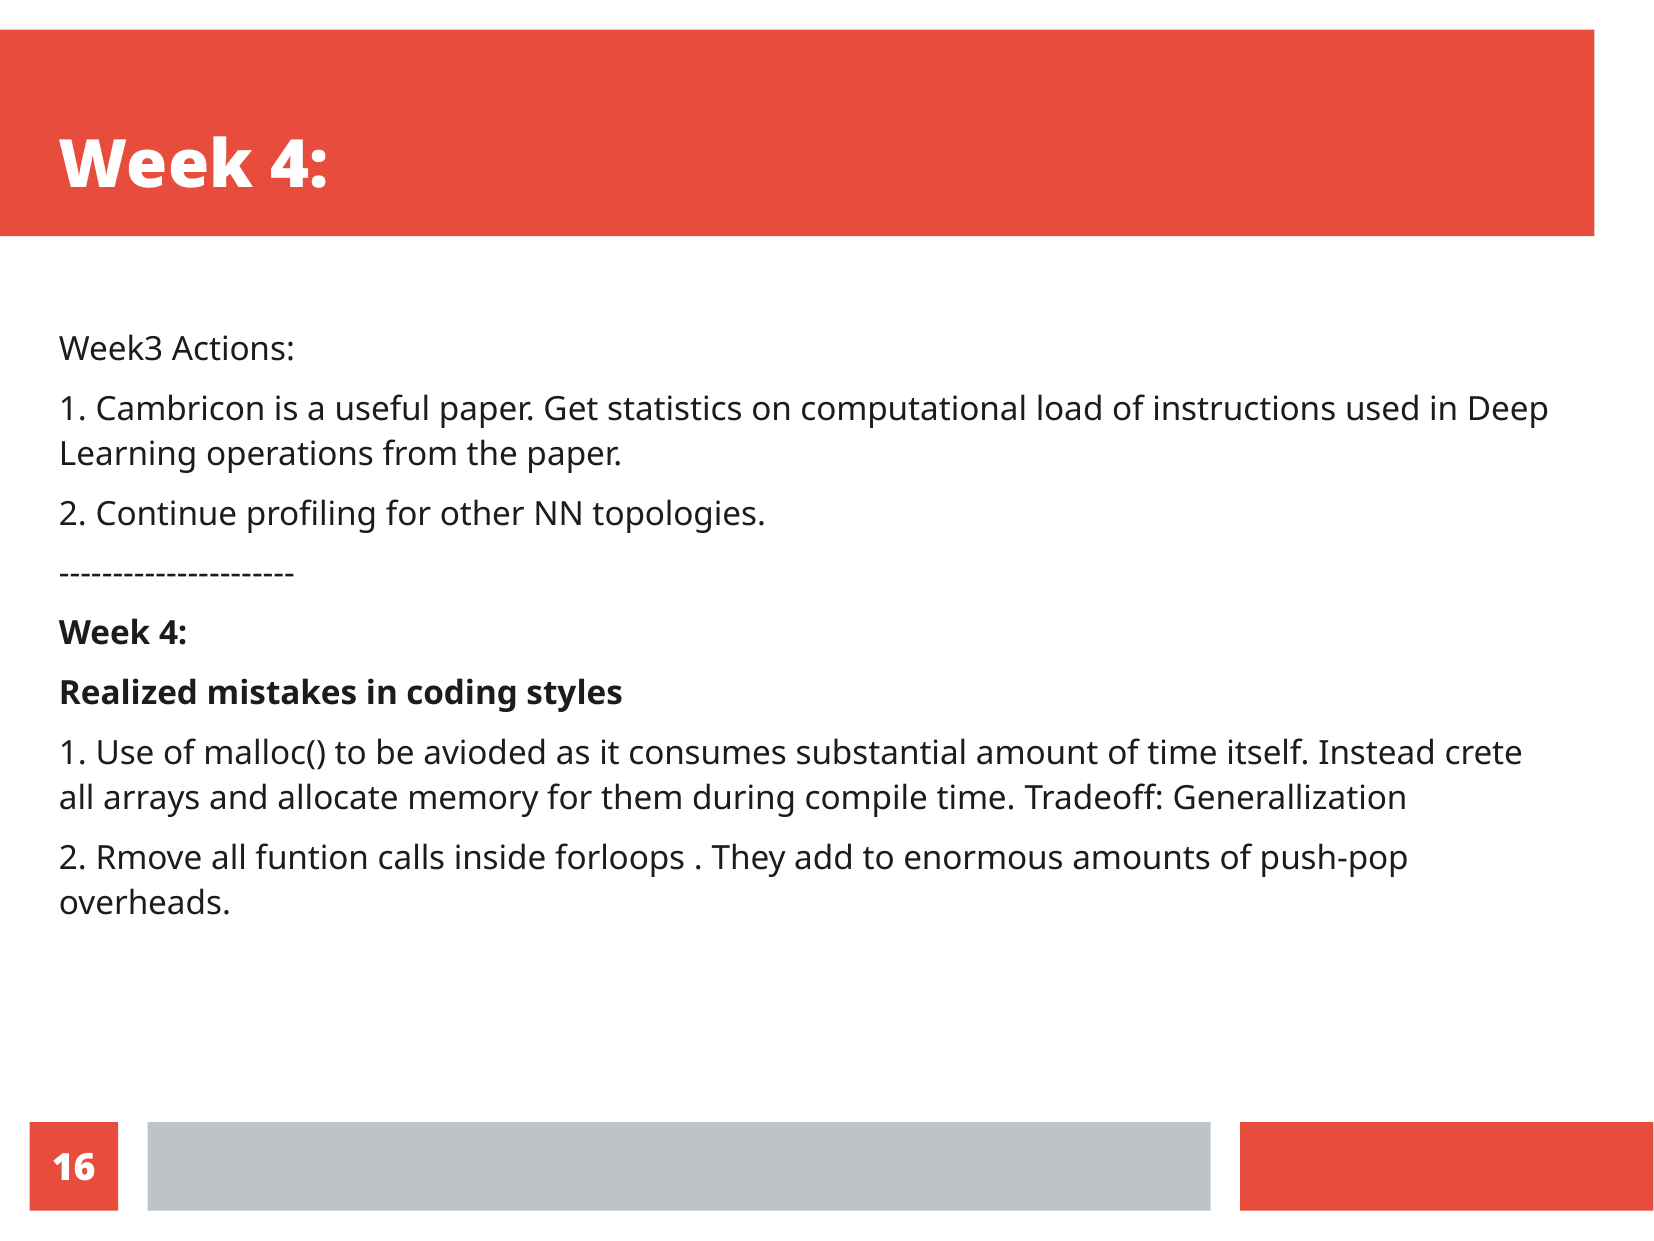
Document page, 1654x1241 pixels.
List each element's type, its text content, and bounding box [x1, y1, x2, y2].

title Week 4: [59, 59, 1595, 207]
list Week3 Actions: 1. Cambricon is a useful paper. Get statistics on computational load of instructions used in Deep Learning operations from the paper. 2. Continue profiling for other NN topologies. ---------------------- Week 4: Realized mistakes in coding styles 1. Use of malloc() to be avioded as it consumes substantial amount of time itself. Instead crete all arrays and allocate memory for them during compile time. Tradeoff: Generallization 2. Rmove all funtion calls inside forloops . They add to enormous amounts of push-pop overheads. [59, 324, 1565, 1093]
